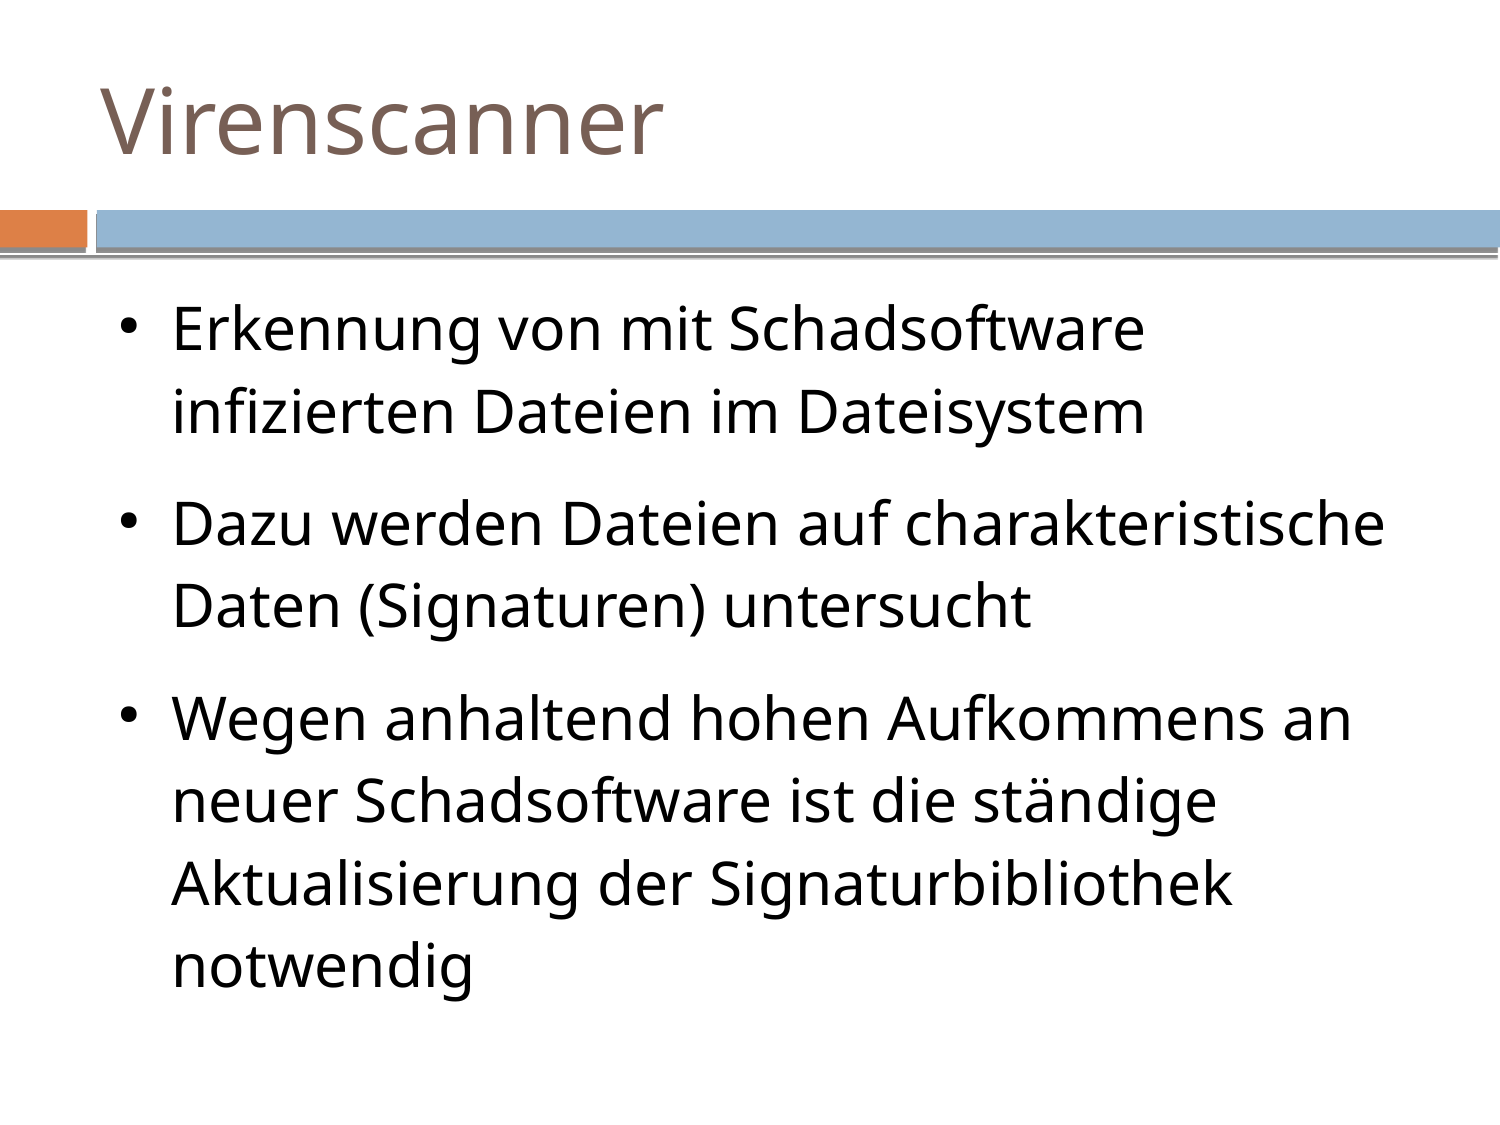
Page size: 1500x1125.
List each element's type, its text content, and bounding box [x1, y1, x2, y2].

title Virenscanner [100, 11, 1500, 226]
list Erkennung von mit Schadsoftware infizierten Dateien im Dateisystem Dazu werden Dateien auf charakteristische Daten (Signaturen) untersucht Wegen anhaltend hohen Aufkommens an neuer Schadsoftware ist die ständige Aktualisierung der Signaturbibliothek notwendig [100, 286, 1438, 1024]
